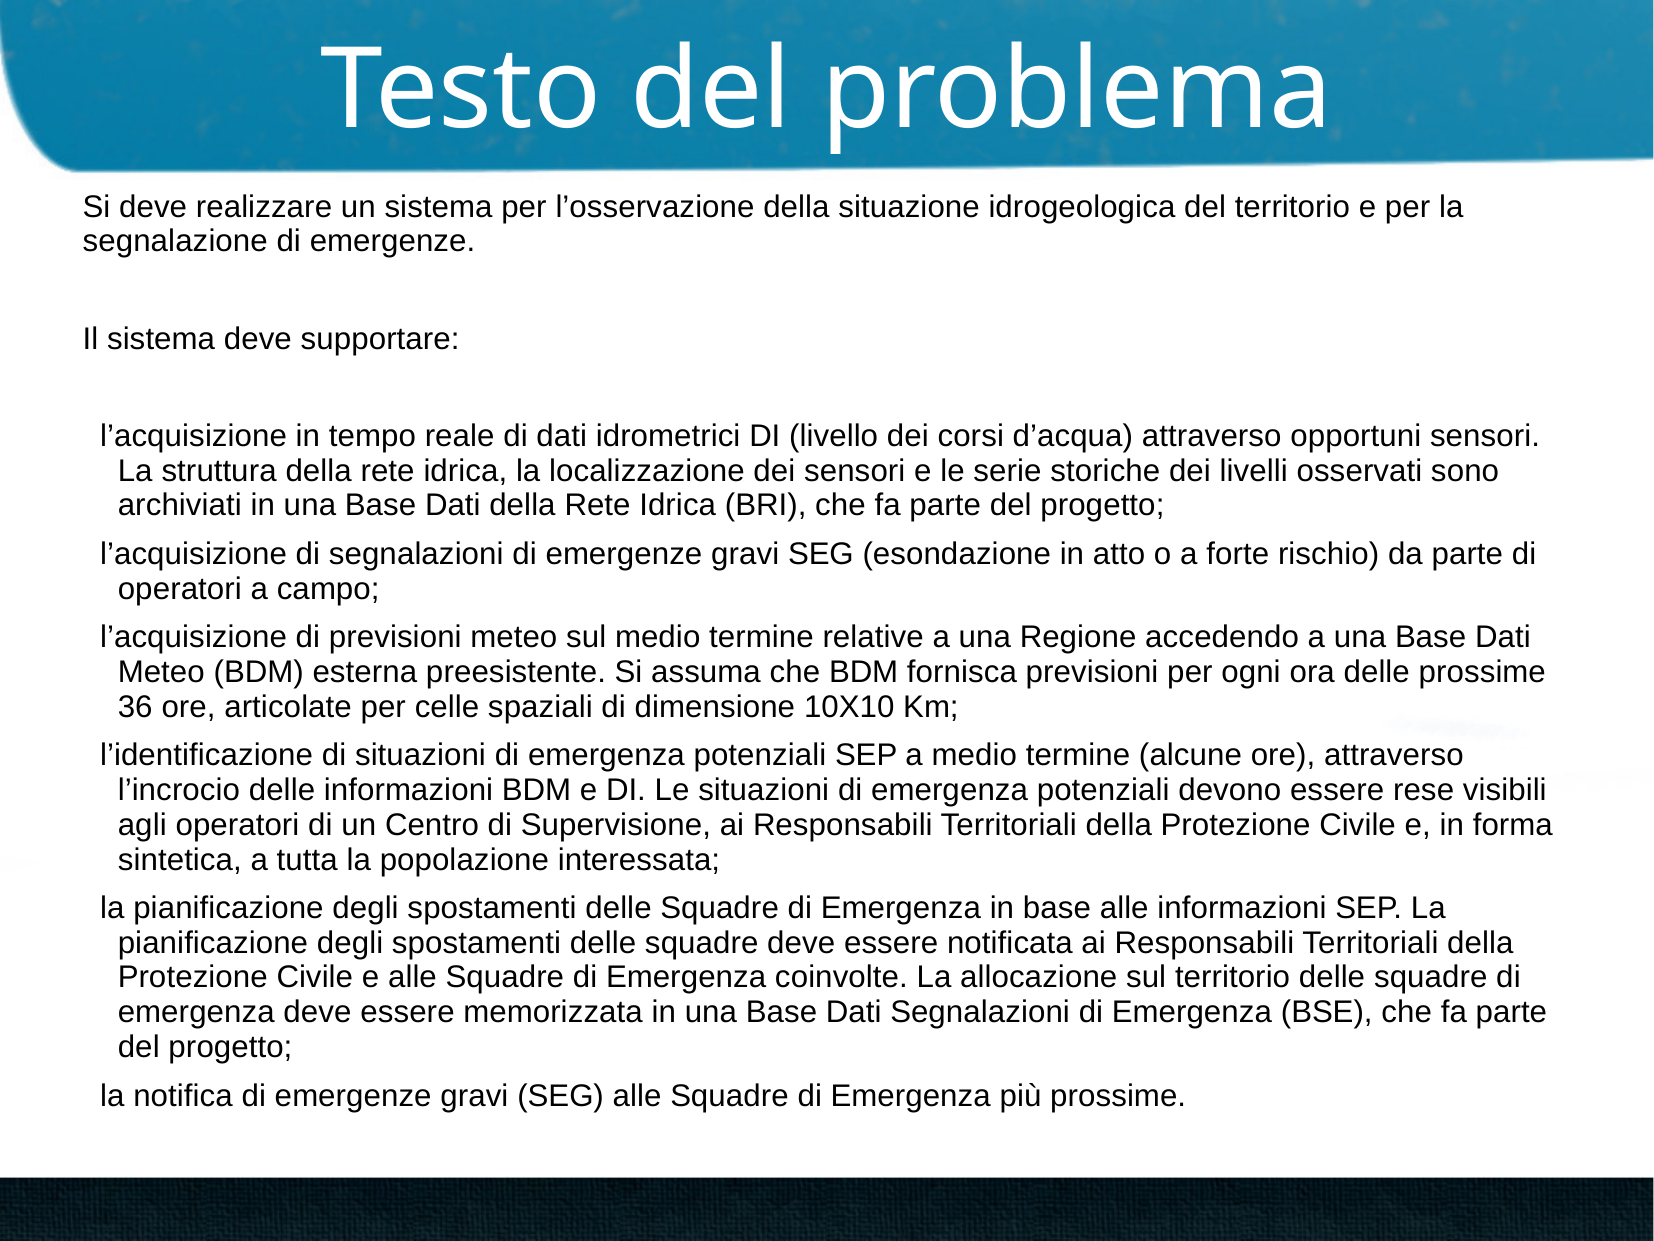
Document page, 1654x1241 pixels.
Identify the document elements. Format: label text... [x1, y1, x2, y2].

title Testo del problema [0, 3, 1654, 166]
list Si deve realizzare un sistema per l’osservazione della situazione idrogeologica del territorio e per la segnalazione di emergenze. Il sistema deve supportare: l’acquisizione in tempo reale di dati idrometrici DI (livello dei corsi d’acqua) attraverso opportuni sensori. La struttura della rete idrica, la localizzazione dei sensori e le serie storiche dei livelli osservati sono archiviati in una Base Dati della Rete Idrica (BRI), che fa parte del progetto; l’acquisizione di segnalazioni di emergenze gravi SEG (esondazione in atto o a forte rischio) da parte di operatori a campo; l’acquisizione di previsioni meteo sul medio termine relative a una Regione accedendo a una Base Dati Meteo (BDM) esterna preesistente. Si assuma che BDM fornisca previsioni per ogni ora delle prossime 36 ore, articolate per celle spaziali di dimensione 10X10 Km; l’identificazione di situazioni di emergenza potenziali SEP a medio termine (alcune ore), attraverso l’incrocio delle informazioni BDM e DI. Le situazioni di emergenza potenziali devono essere rese visibili agli operatori di un Centro di Supervisione, ai Responsabili Territoriali della Protezione Civile e, in forma sintetica, a tutta la popolazione interessata; la pianificazione degli spostamenti delle Squadre di Emergenza in base alle informazioni SEP. La pianificazione degli spostamenti delle squadre deve essere notificata ai Responsabili Territoriali della Protezione Civile e alle Squadre di Emergenza coinvolte. La allocazione sul territorio delle squadre di emergenza deve essere memorizzata in una Base Dati Segnalazioni di Emergenza (BSE), che fa parte del progetto; la notifica di emergenze gravi (SEG) alle Squadre di Emergenza più prossime. [82, 188, 1571, 1123]
picture [0, 166, 1654, 1241]
